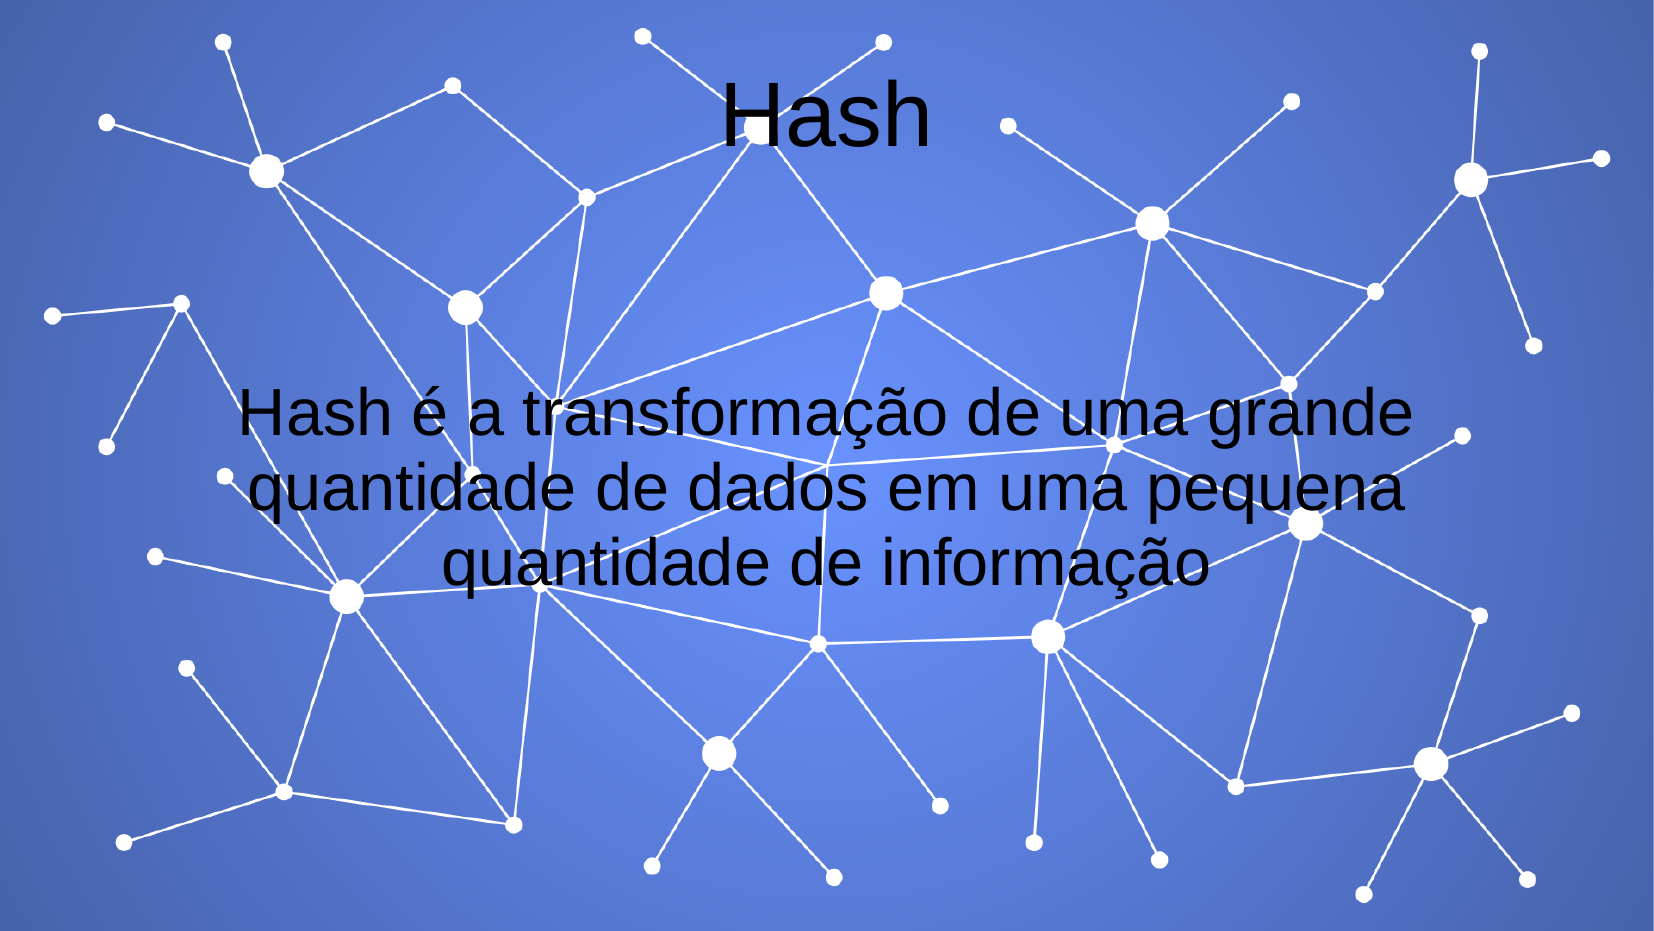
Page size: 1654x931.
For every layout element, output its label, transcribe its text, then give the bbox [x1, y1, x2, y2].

picture [0, 0, 1654, 931]
title Hash [82, 37, 1571, 193]
subtitle Hash é a transformação de uma grande quantidade de dados em uma pequena quantidade de informação [82, 217, 1571, 758]
